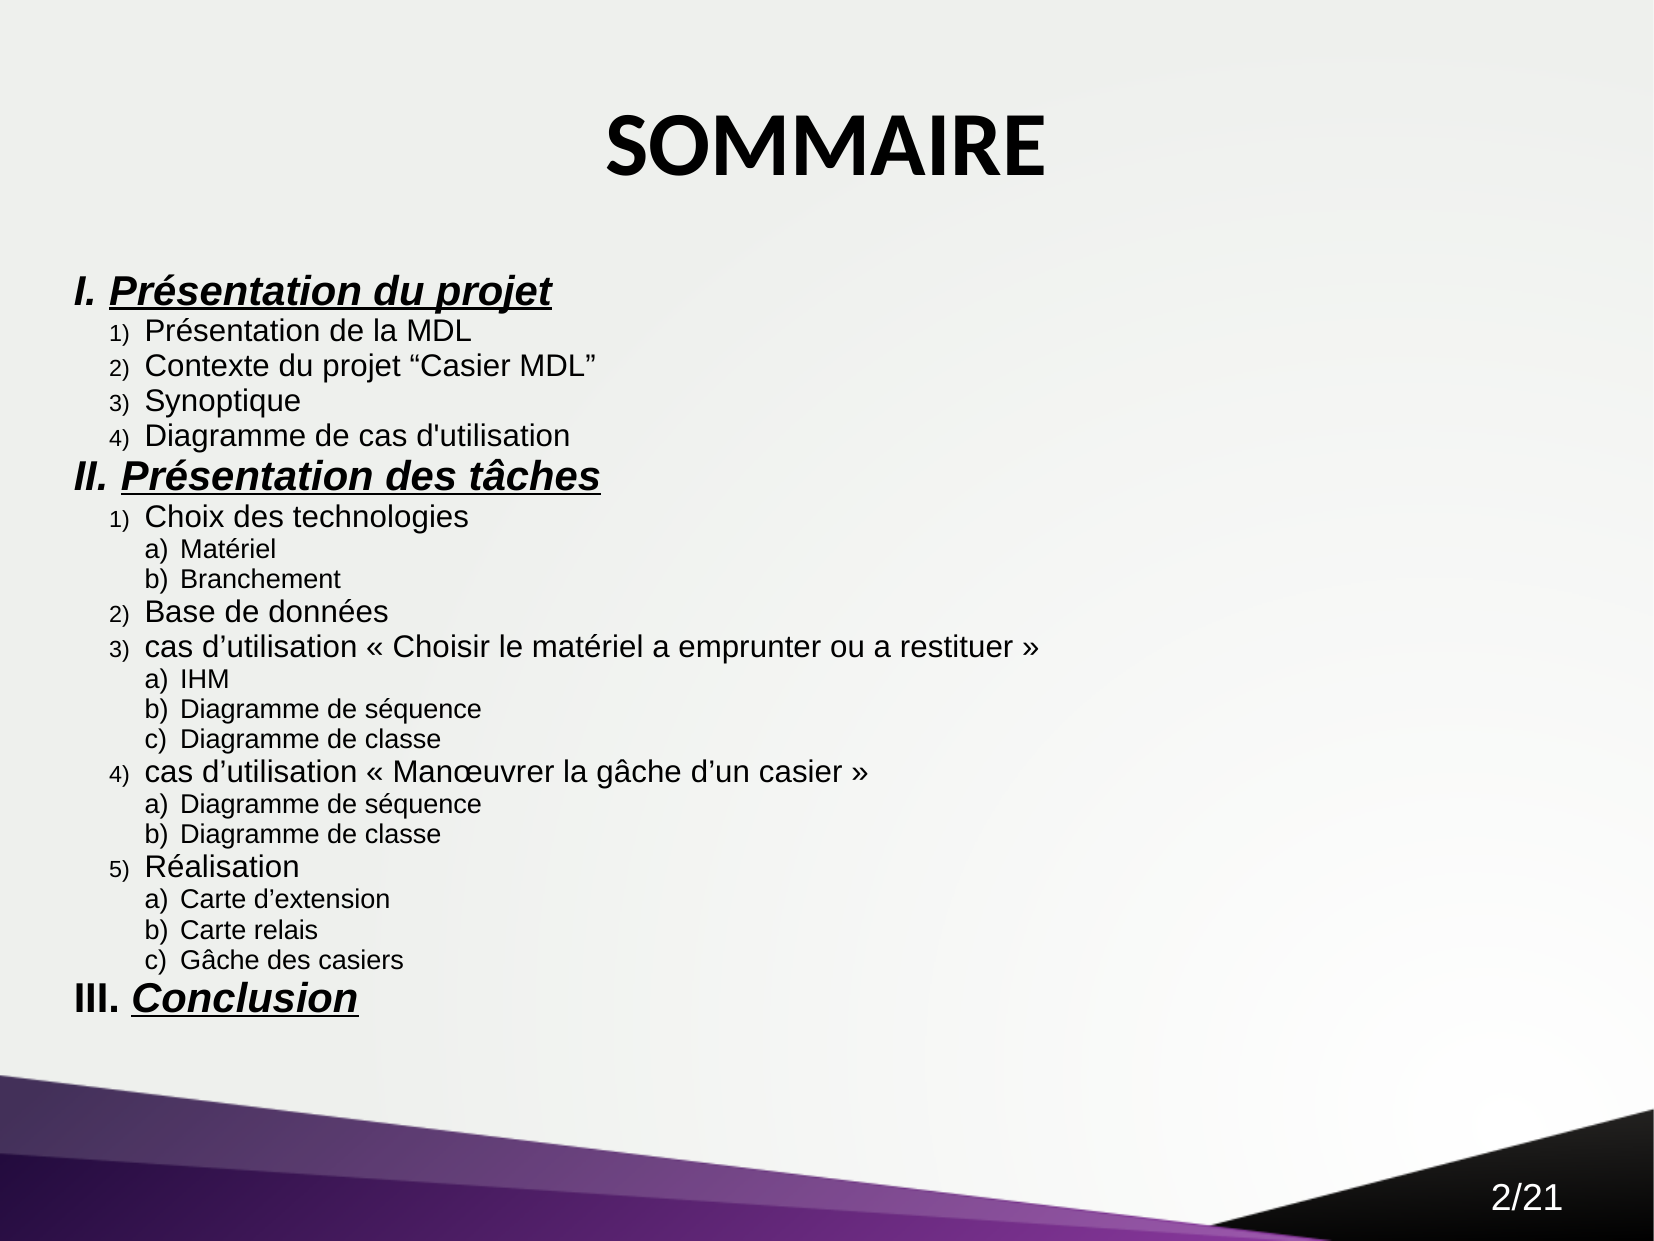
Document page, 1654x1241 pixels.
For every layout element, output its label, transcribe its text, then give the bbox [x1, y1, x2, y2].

text_box Présentation du projet Présentation de la MDL Contexte du projet “Casier MDL” Synoptique Diagramme de cas d'utilisation Présentation des tâches Choix des technologies Matériel Branchement Base de données cas d’utilisation « Choisir le matériel a emprunter ou a restituer » IHM Diagramme de séquence Diagramme de classe cas d’utilisation « Manœuvrer la gâche d’un casier » Diagramme de séquence Diagramme de classe Réalisation Carte d’extension Carte relais Gâche des casiers Conclusion [59, 259, 1146, 1162]
picture [0, 0, 1654, 1241]
title SOMMAIRE [82, 49, 1571, 257]
text_box <numéro>/21 [1476, 1169, 1654, 1240]
